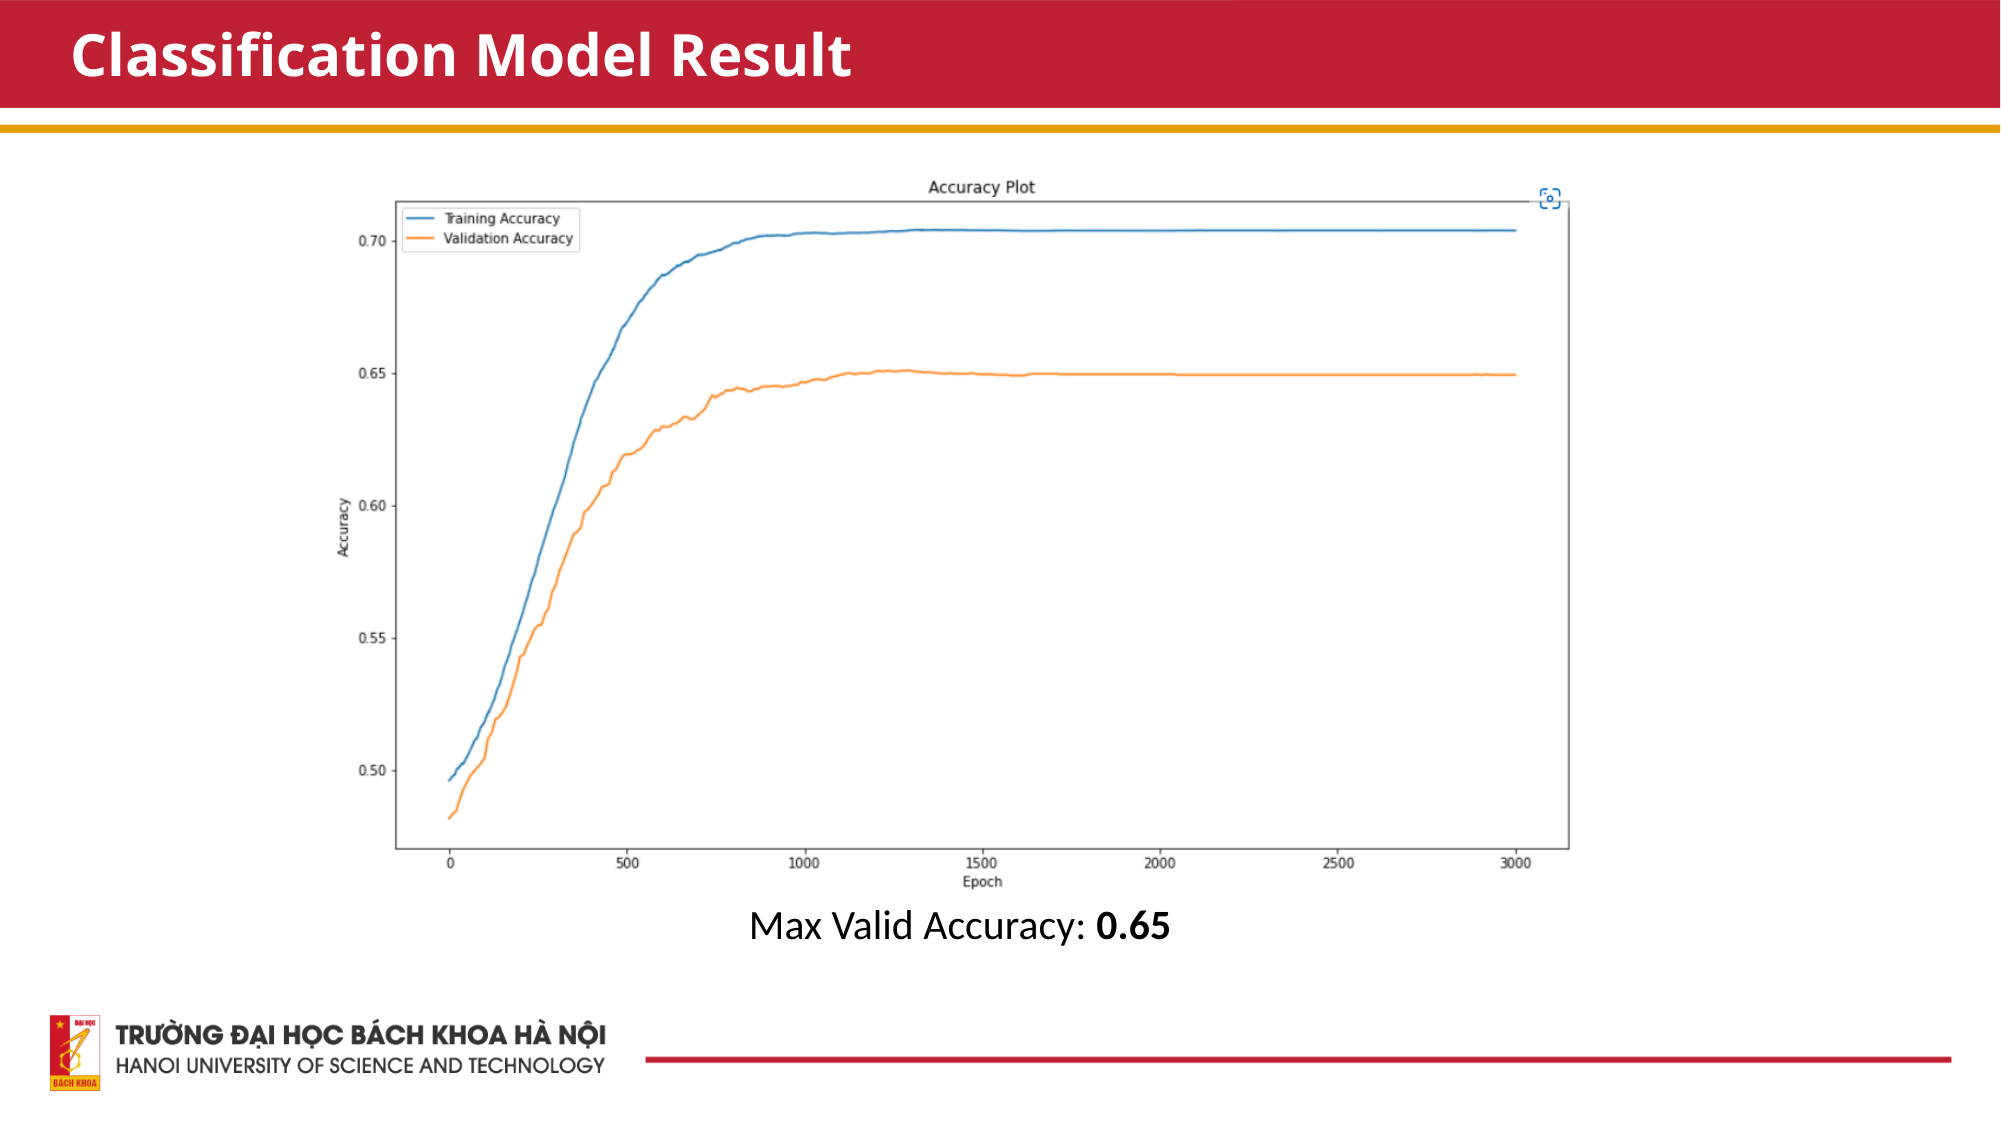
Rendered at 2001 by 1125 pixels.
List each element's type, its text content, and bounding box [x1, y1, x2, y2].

text_box Max Valid Accuracy: 0.65 [733, 892, 1366, 956]
title Classification Model Result [55, 18, 1945, 91]
picture [334, 175, 1572, 892]
